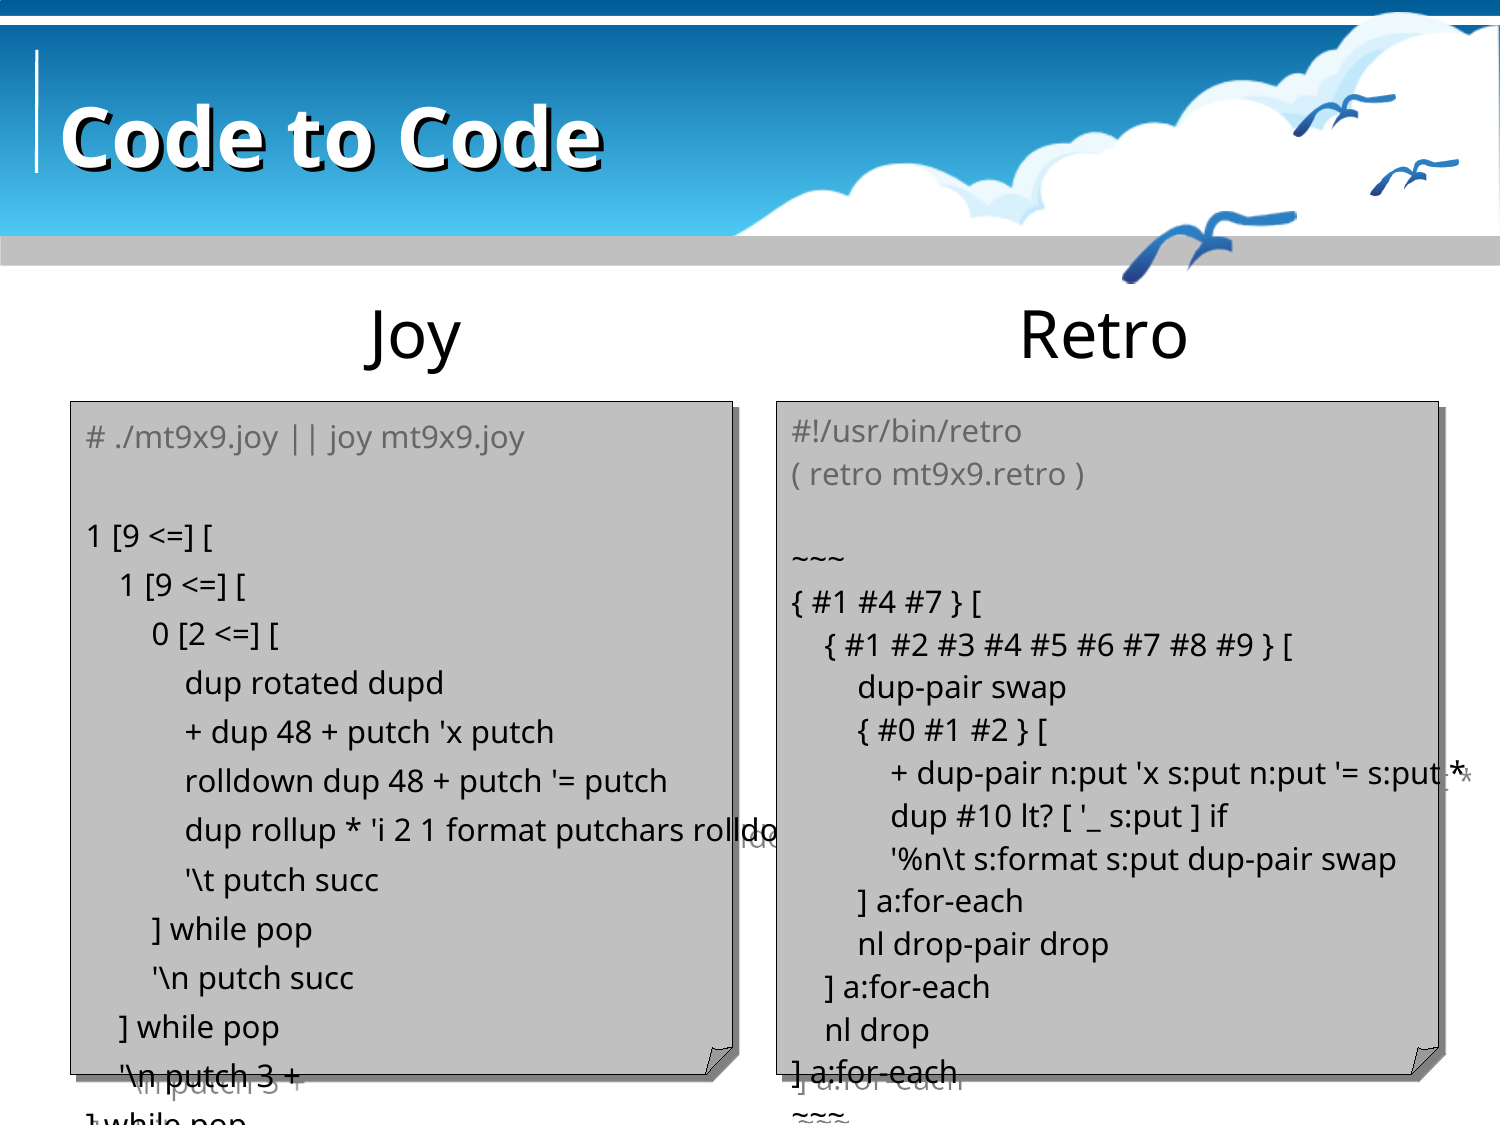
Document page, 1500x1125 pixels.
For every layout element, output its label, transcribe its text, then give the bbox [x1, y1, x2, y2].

text_box # ./mt9x9.joy || joy mt9x9.joy 1 [9 <=] [ 1 [9 <=] [ 0 [2 <=] [ dup rotated dupd + dup 48 + putch 'x putch rolldown dup 48 + putch '= putch dup rollup * 'i 2 1 format putchars rolldown '\t putch succ ] while pop '\n putch succ ] while pop '\n putch 3 + ] while pop. [70, 401, 733, 1075]
title Code to Code [59, 86, 1465, 186]
text_box Retro [1003, 283, 1241, 388]
text_box #!/usr/bin/retro ( retro mt9x9.retro ) ~~~ { #1 #4 #7 } [ { #1 #2 #3 #4 #5 #6 #7 #8 #9 } [ dup-pair swap { #0 #1 #2 } [ + dup-pair n:put 'x s:put n:put '= s:put * dup #10 lt? [ '_ s:put ] if '%n\t s:format s:put dup-pair swap ] a:for-each nl drop-pair drop ] a:for-each nl drop ] a:for-each ~~~ [776, 401, 1439, 1075]
text_box Joy [354, 283, 502, 388]
picture [730, 12, 1500, 284]
